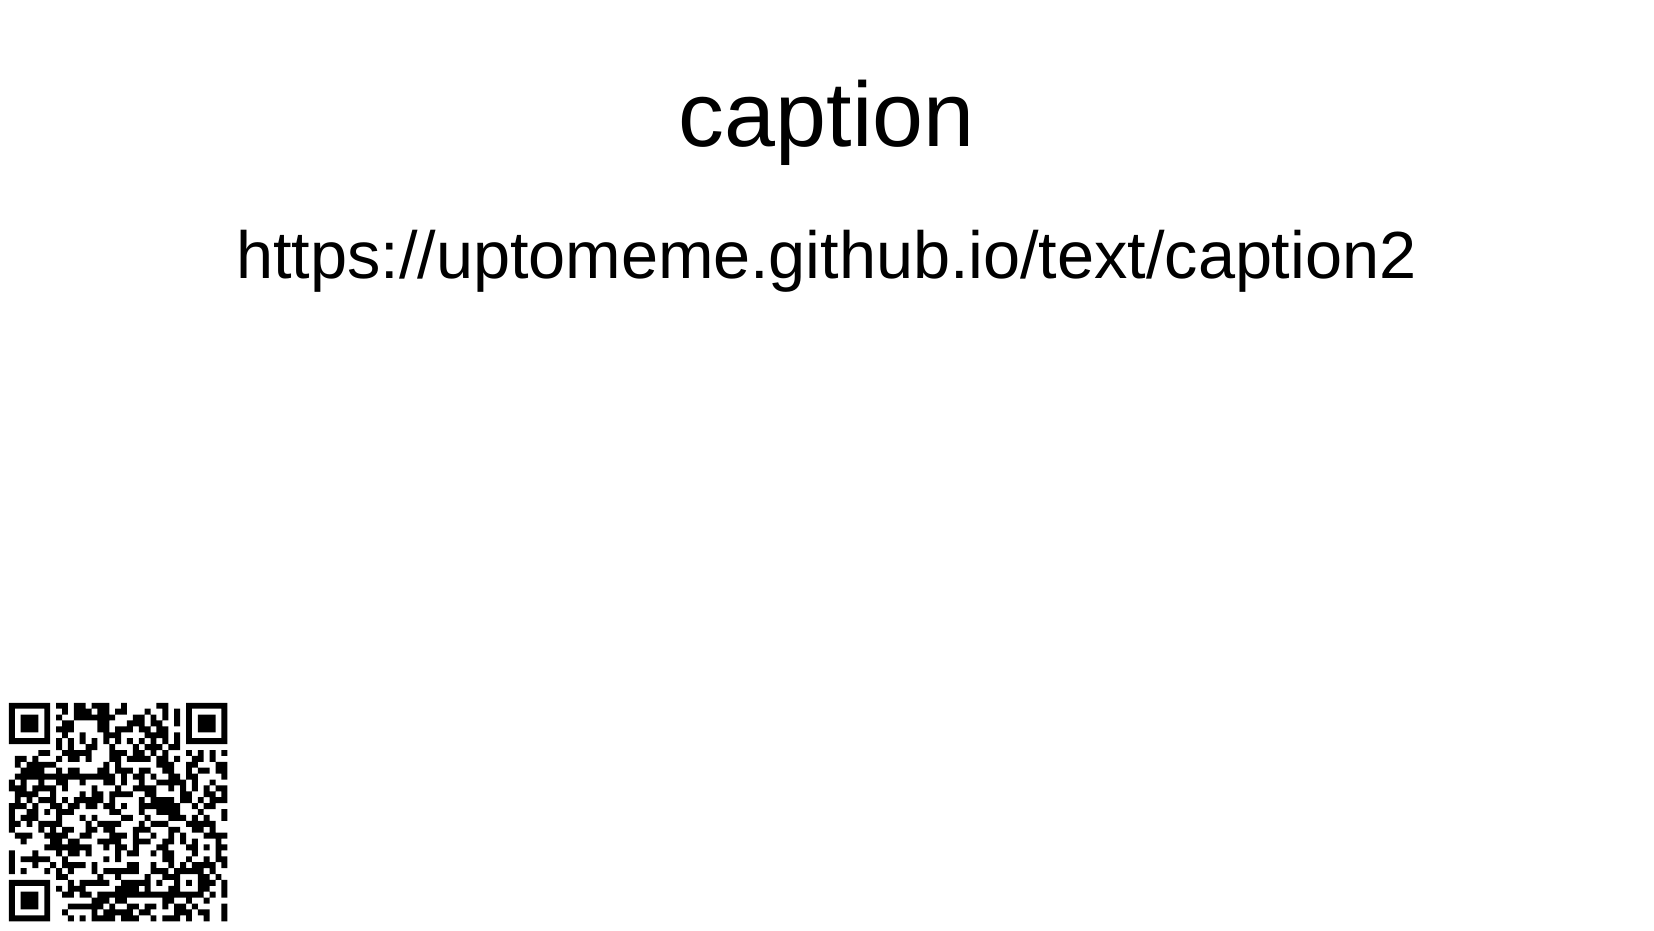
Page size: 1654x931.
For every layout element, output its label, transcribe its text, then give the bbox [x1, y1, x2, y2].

title caption [82, 37, 1571, 193]
list https://uptomeme.github.io/text/caption2 [82, 217, 1571, 758]
picture [0, 693, 237, 931]
